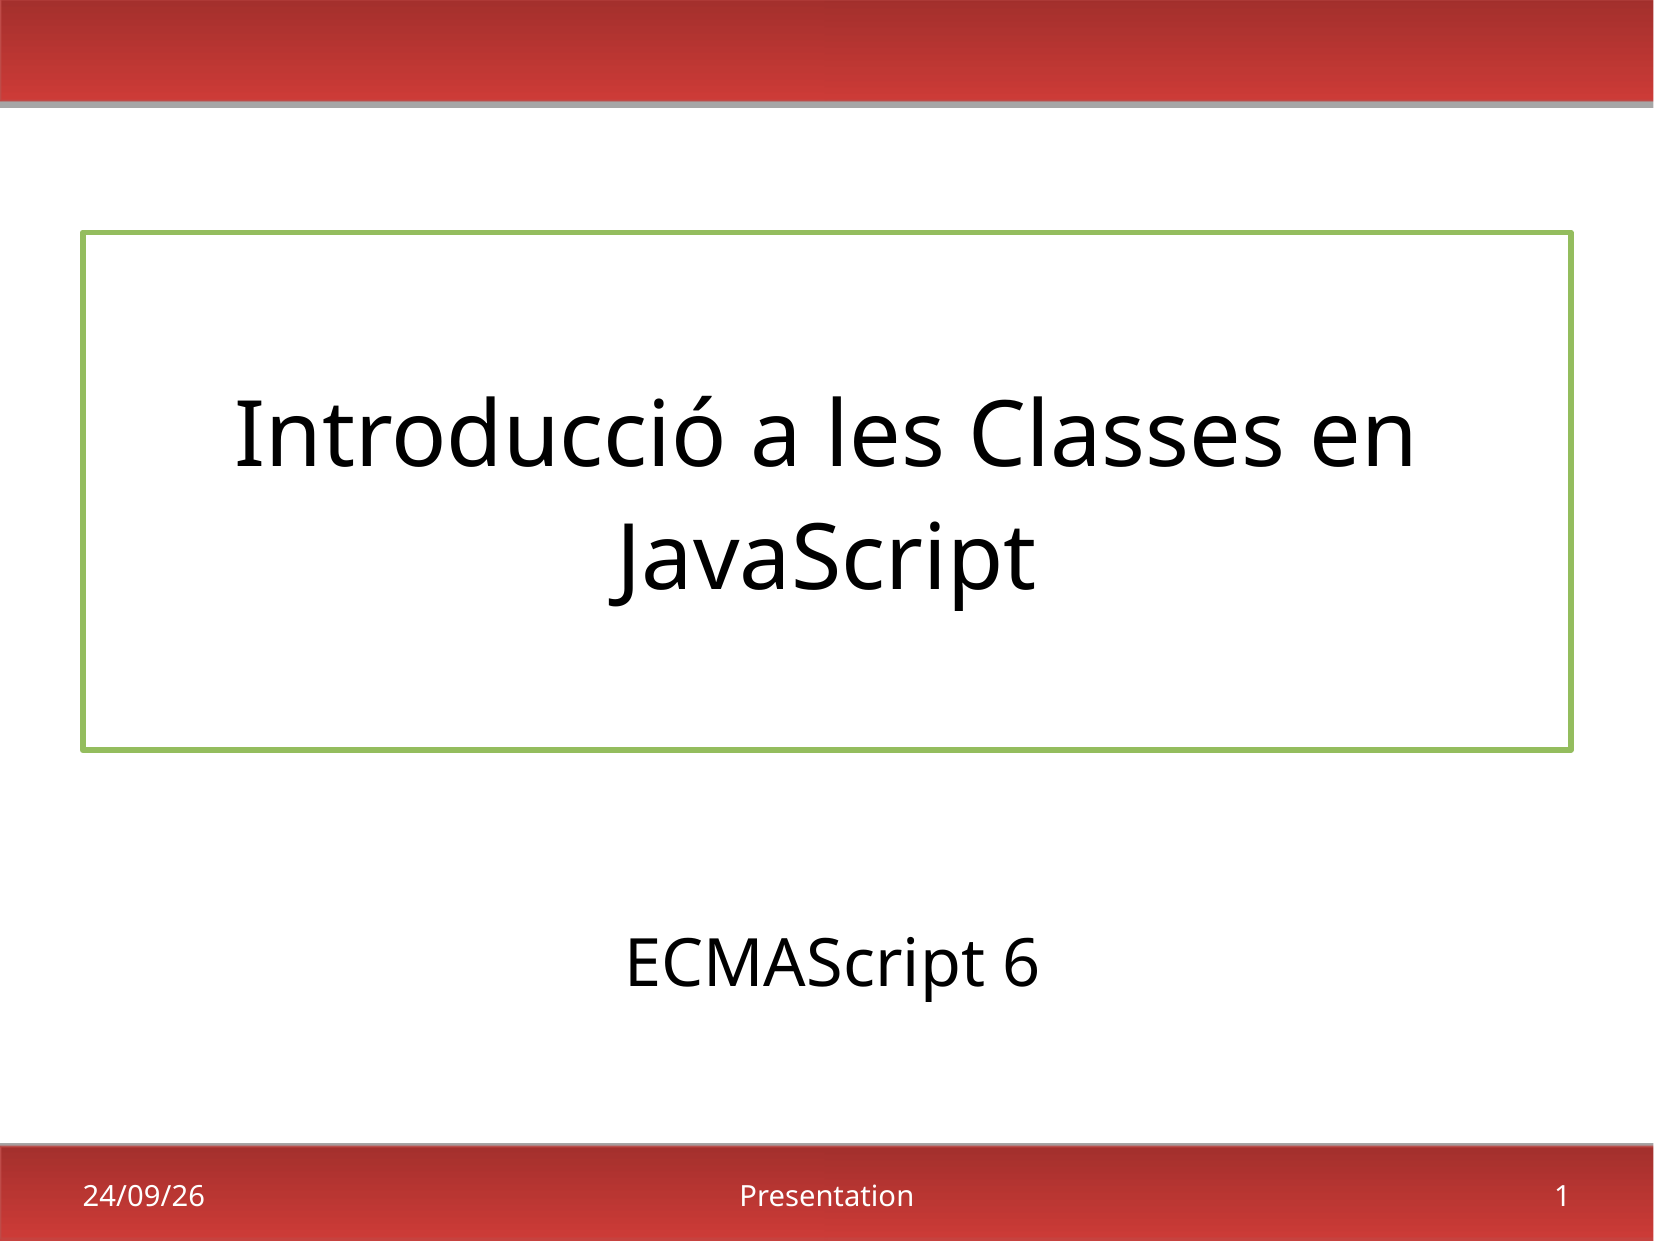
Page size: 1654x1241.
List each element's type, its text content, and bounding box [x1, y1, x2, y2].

subtitle ECMAScript 6 [88, 797, 1577, 1123]
title Introducció a les Classes en JavaScript [82, 232, 1571, 751]
picture [0, 1143, 1654, 1241]
picture [0, 0, 1654, 108]
